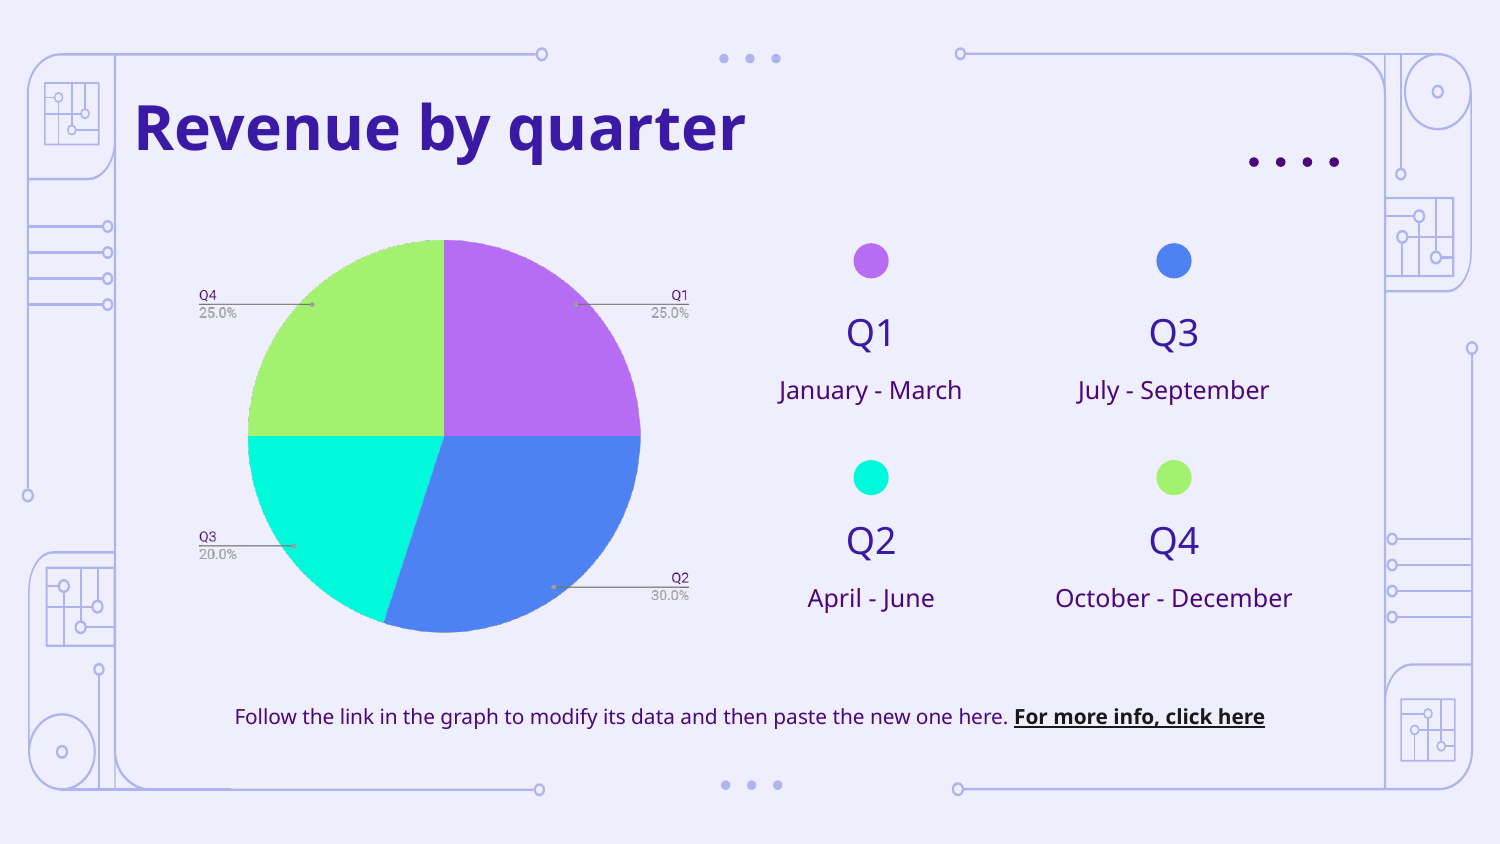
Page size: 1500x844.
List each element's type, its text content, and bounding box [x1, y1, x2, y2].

text_box [1156, 459, 1192, 496]
picture [177, 218, 710, 654]
text_box [1275, 157, 1286, 167]
text_box [1249, 157, 1259, 167]
text_box [1302, 157, 1313, 167]
title Q3 [1032, 295, 1316, 359]
text_box [1156, 243, 1192, 279]
subtitle April - June [730, 567, 1013, 627]
subtitle January - March [730, 359, 1013, 419]
title Q2 [730, 502, 1013, 567]
text_box [853, 243, 889, 279]
subtitle October - December [1032, 567, 1316, 627]
subtitle July - September [1032, 359, 1316, 419]
title Q4 [1032, 502, 1316, 567]
text_box Follow the link in the graph to modify its data and then paste the new one here. For more info, click here [161, 688, 1339, 748]
title Revenue by quarter [118, 72, 1382, 167]
text_box [1329, 157, 1339, 167]
title Q1 [730, 295, 1013, 359]
